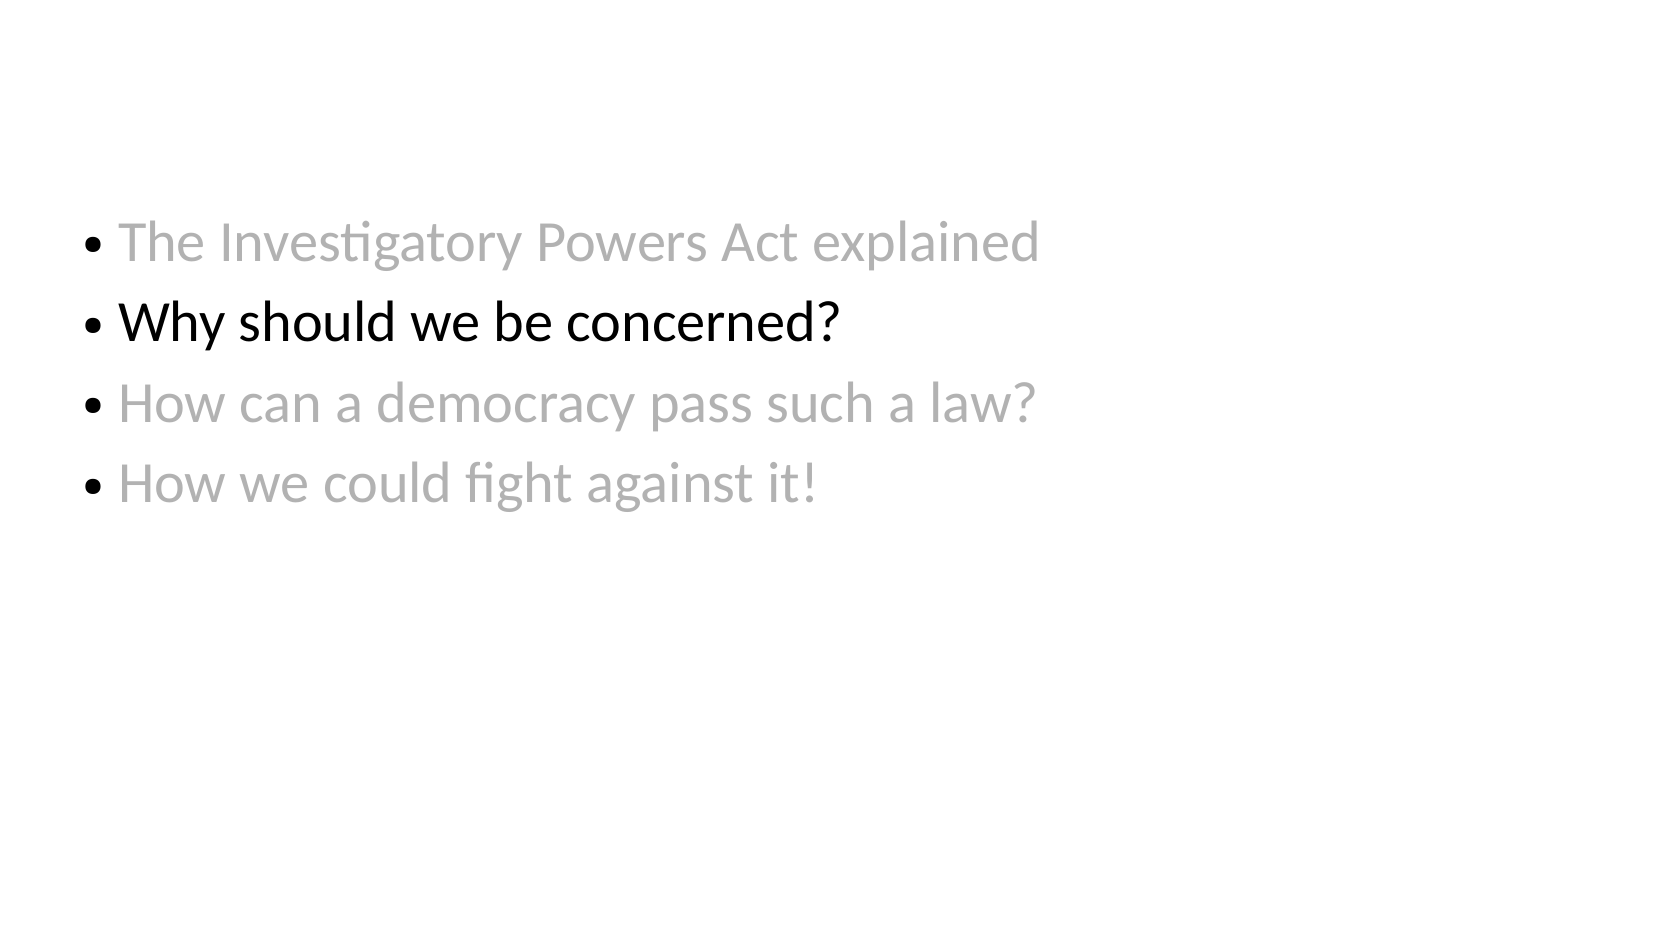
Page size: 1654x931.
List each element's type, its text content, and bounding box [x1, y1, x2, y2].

list The Investigatory Powers Act explained Why should we be concerned? How can a democracy pass such a law? How we could fight against it! [82, 217, 1571, 758]
